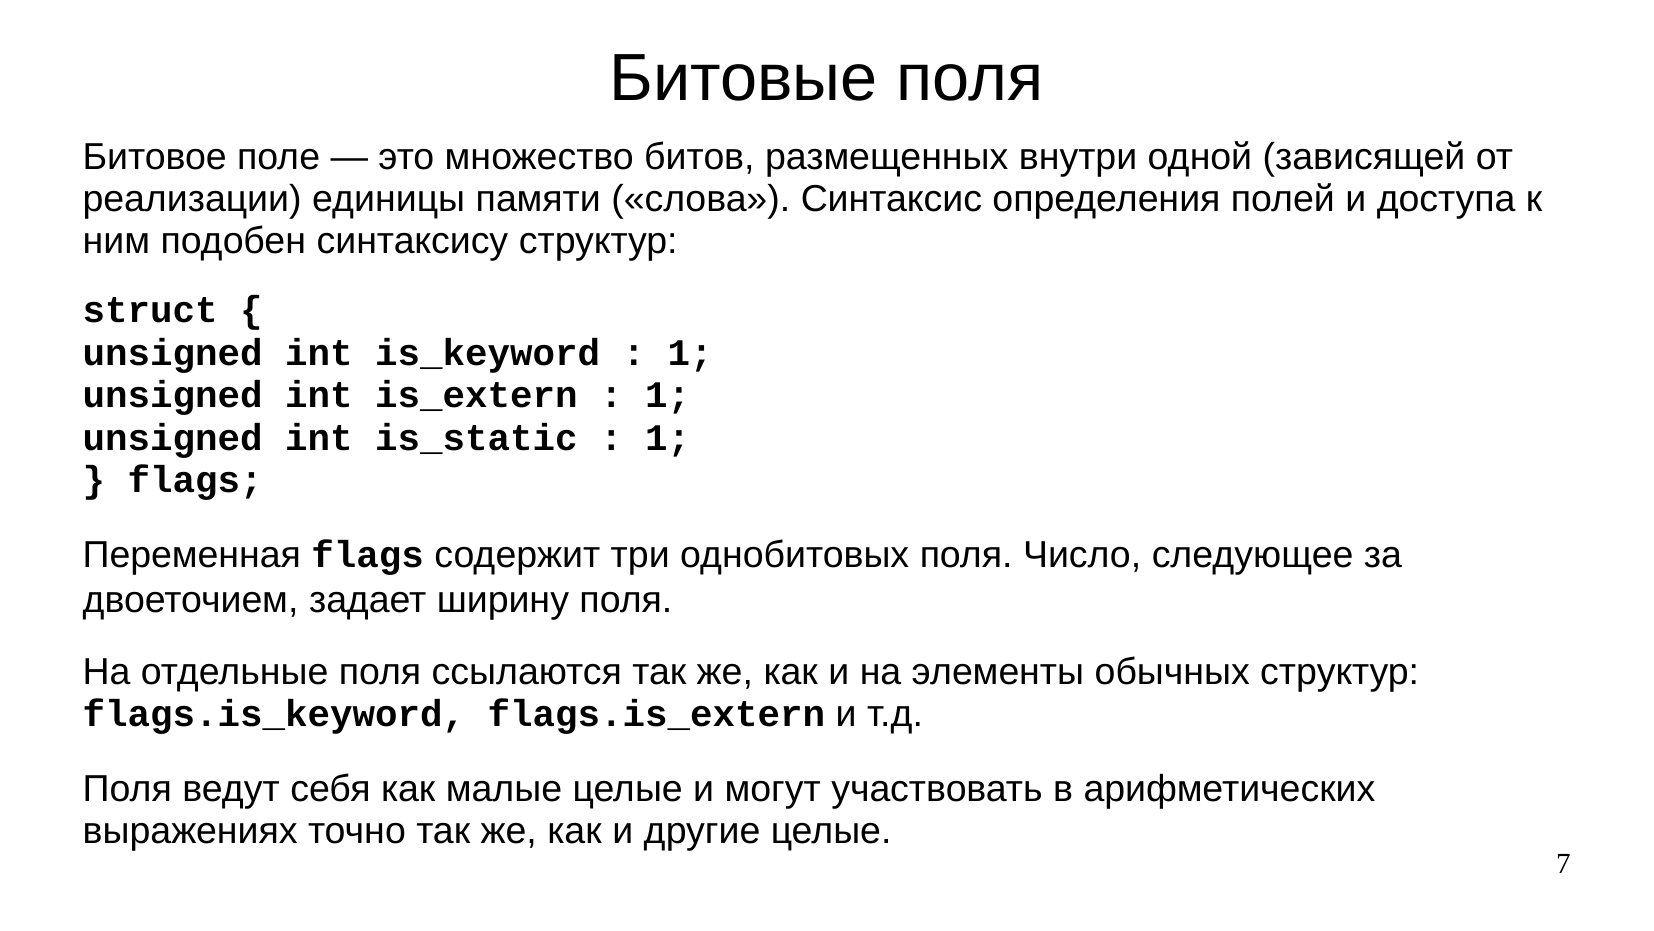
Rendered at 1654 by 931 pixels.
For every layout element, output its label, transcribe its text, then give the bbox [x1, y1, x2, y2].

list Битовое поле — это множество битов, размещенных внутри одной (зависящей от реализации) единицы памяти («слова»). Синтаксис определения полей и доступа к ним подобен синтаксису структур: struct { unsigned int is_keyword : 1; unsigned int is_extern : 1; unsigned int is_static : 1; } flags; Переменная flags содержит три однобитовых поля. Число, следующее за двоеточием, задает ширину поля. На отдельные поля ссылаются так же, как и на элементы обычных структур: flags.is_keyword, flags.is_extern и т.д. Поля ведут себя как малые целые и могут участвовать в арифметических выражениях точно так же, как и другие целые. [82, 135, 1571, 904]
title Битовые поля [82, 37, 1571, 119]
